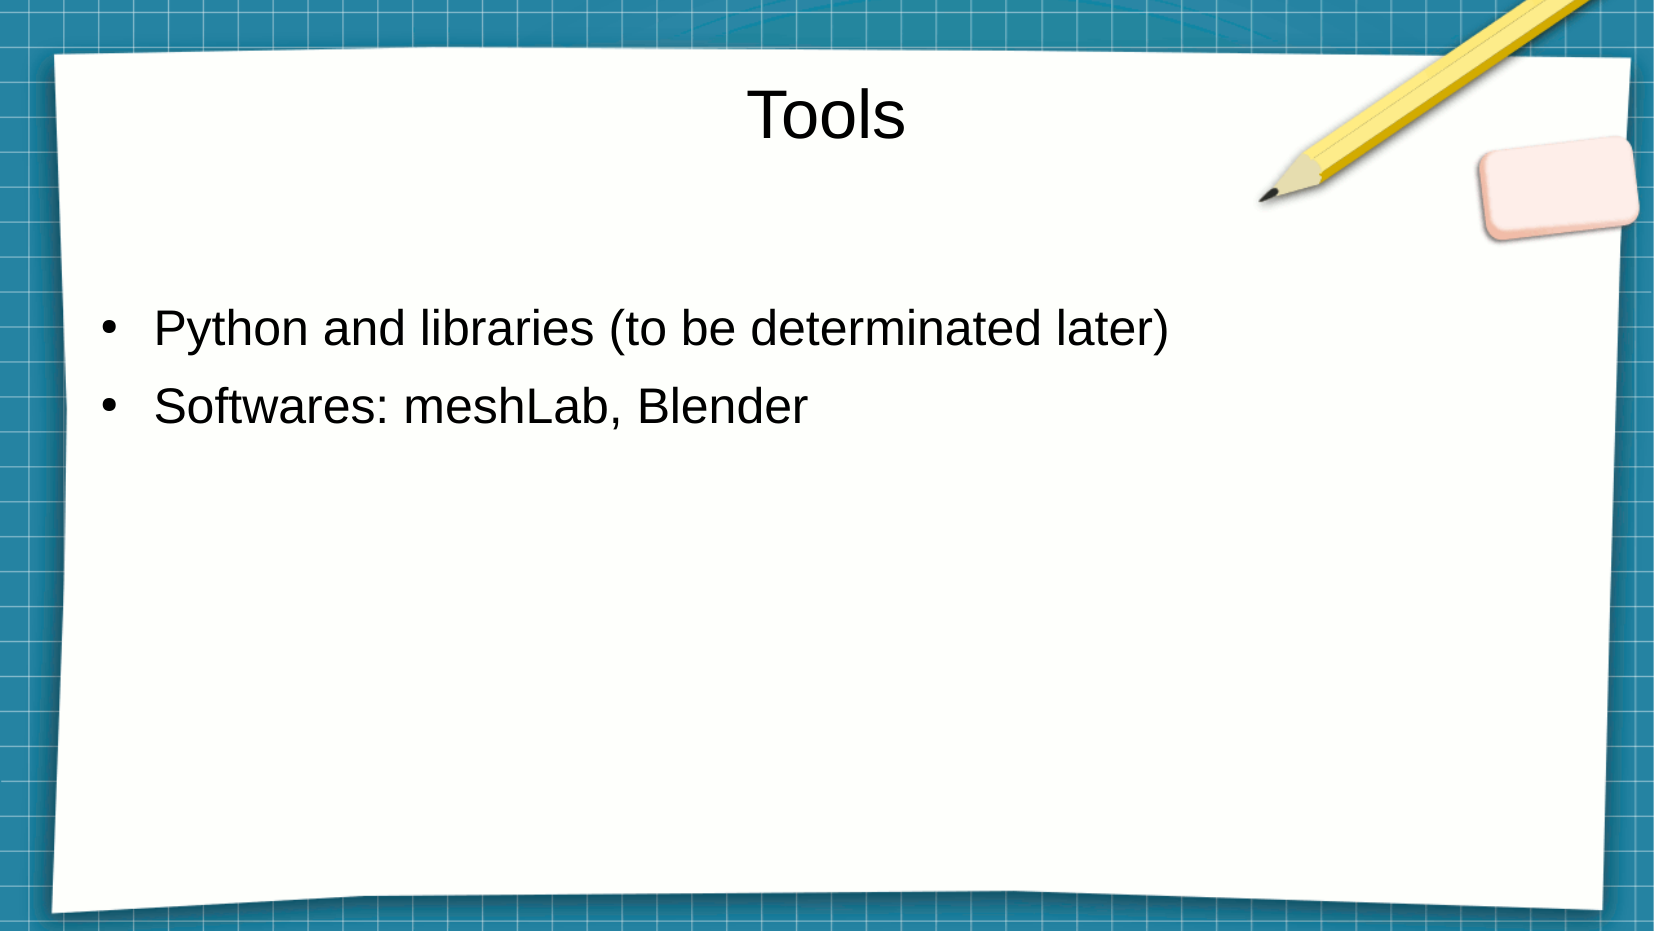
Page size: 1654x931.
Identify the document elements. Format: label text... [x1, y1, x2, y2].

picture [0, 0, 1654, 931]
title Tools [82, 37, 1571, 193]
list Python and libraries (to be determinated later) Softwares: meshLab, Blender [82, 300, 1571, 758]
